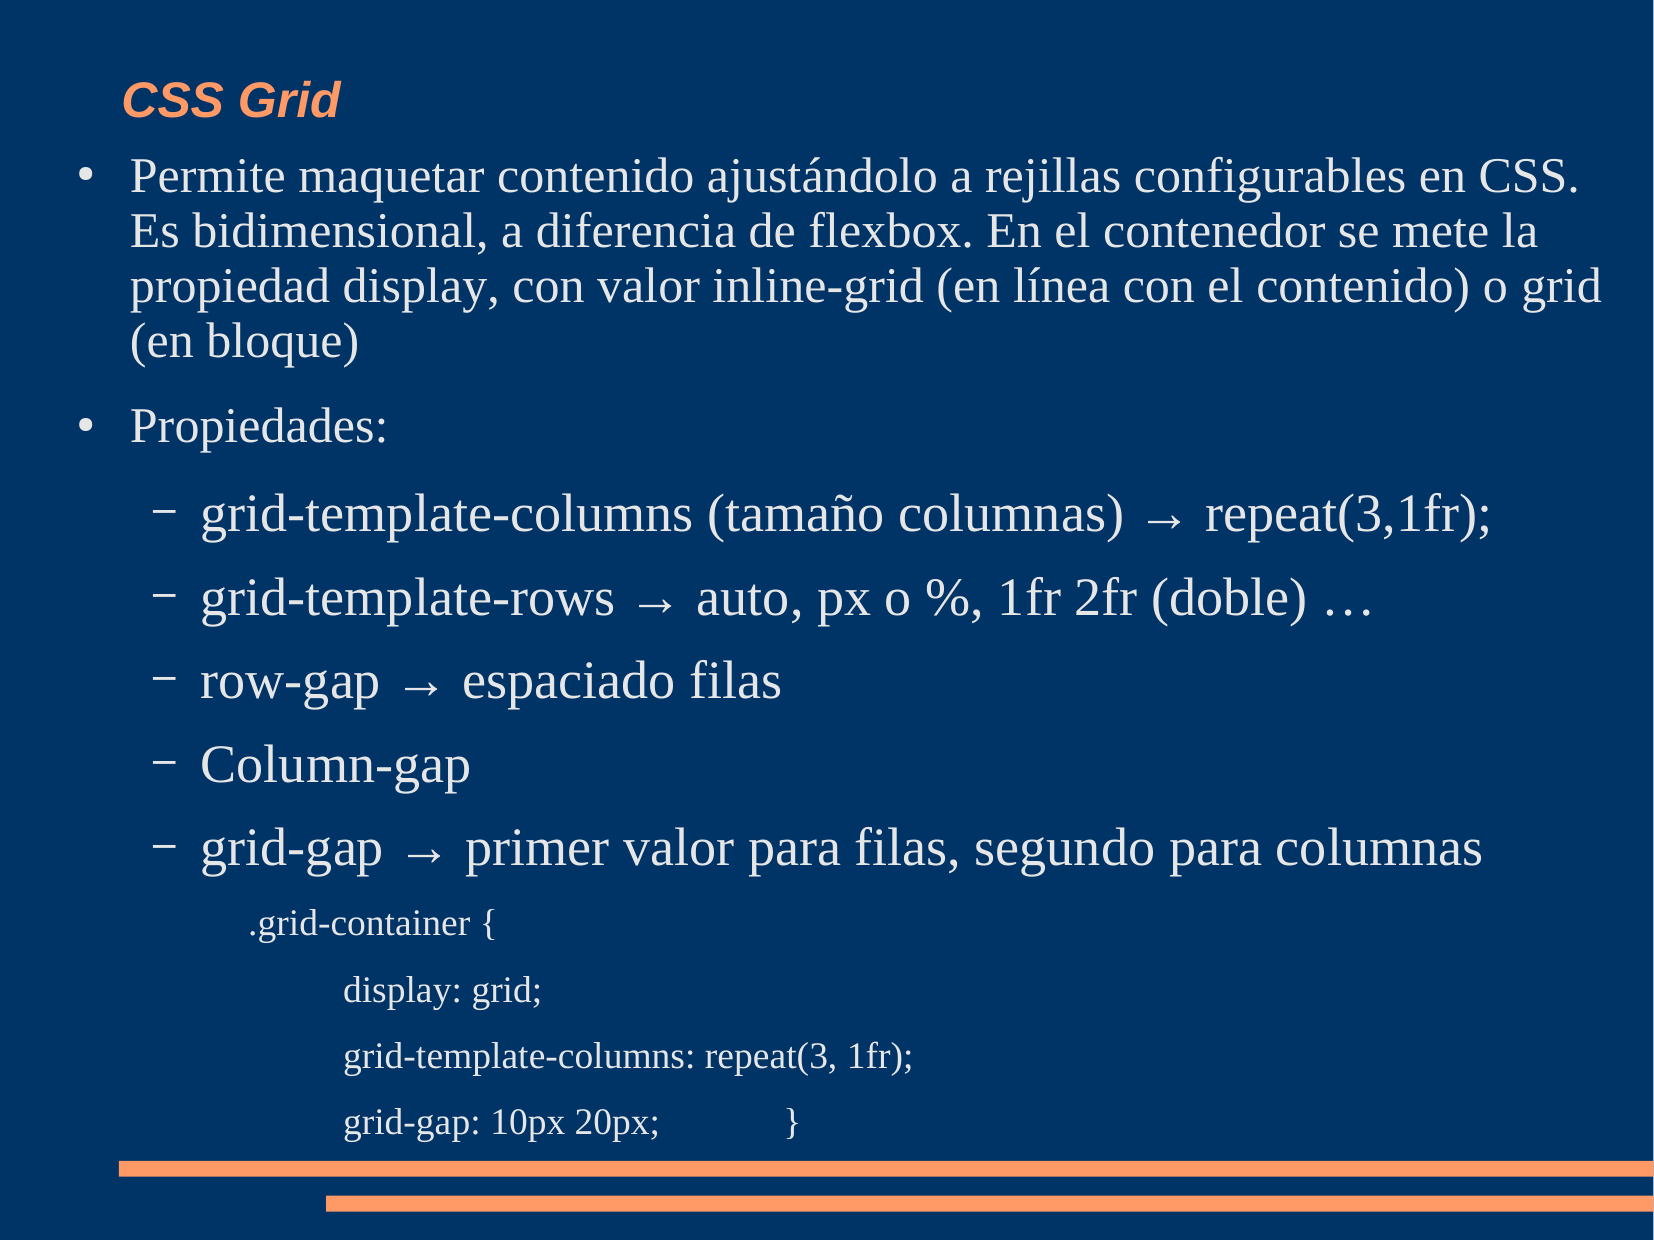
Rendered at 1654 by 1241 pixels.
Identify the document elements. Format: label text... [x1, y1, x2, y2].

list Permite maquetar contenido ajustándolo a rejillas configurables en CSS. Es bidimensional, a diferencia de flexbox. En el contenedor se mete la propiedad display, con valor inline-grid (en línea con el contenido) o grid (en bloque) Propiedades: grid-template-columns (tamaño columnas) → repeat(3,1fr); grid-template-rows → auto, px o %, 1fr 2fr (doble) … row-gap → espaciado filas Column-gap grid-gap → primer valor para filas, segundo para columnas .grid-container { display: grid; grid-template-columns: repeat(3, 1fr); grid-gap: 10px 20px; } [59, 147, 1625, 1241]
title CSS Grid [121, 53, 1534, 147]
